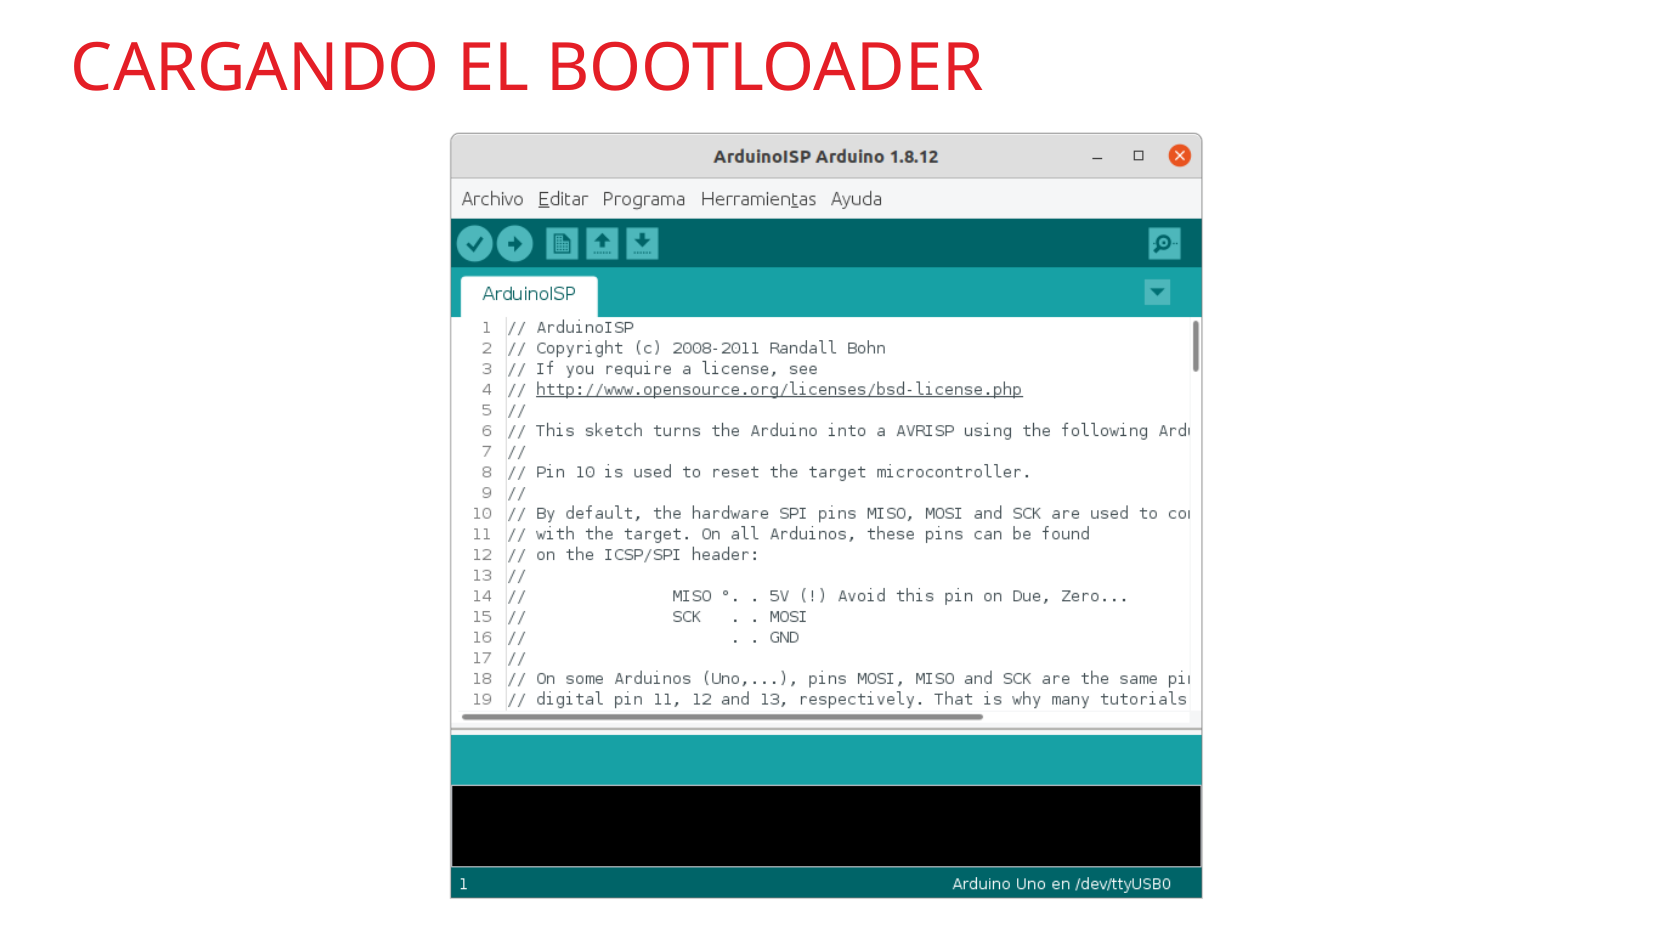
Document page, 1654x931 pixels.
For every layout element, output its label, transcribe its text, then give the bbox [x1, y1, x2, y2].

title CARGANDO EL BOOTLOADER [70, 11, 1347, 118]
picture [439, 124, 1214, 910]
